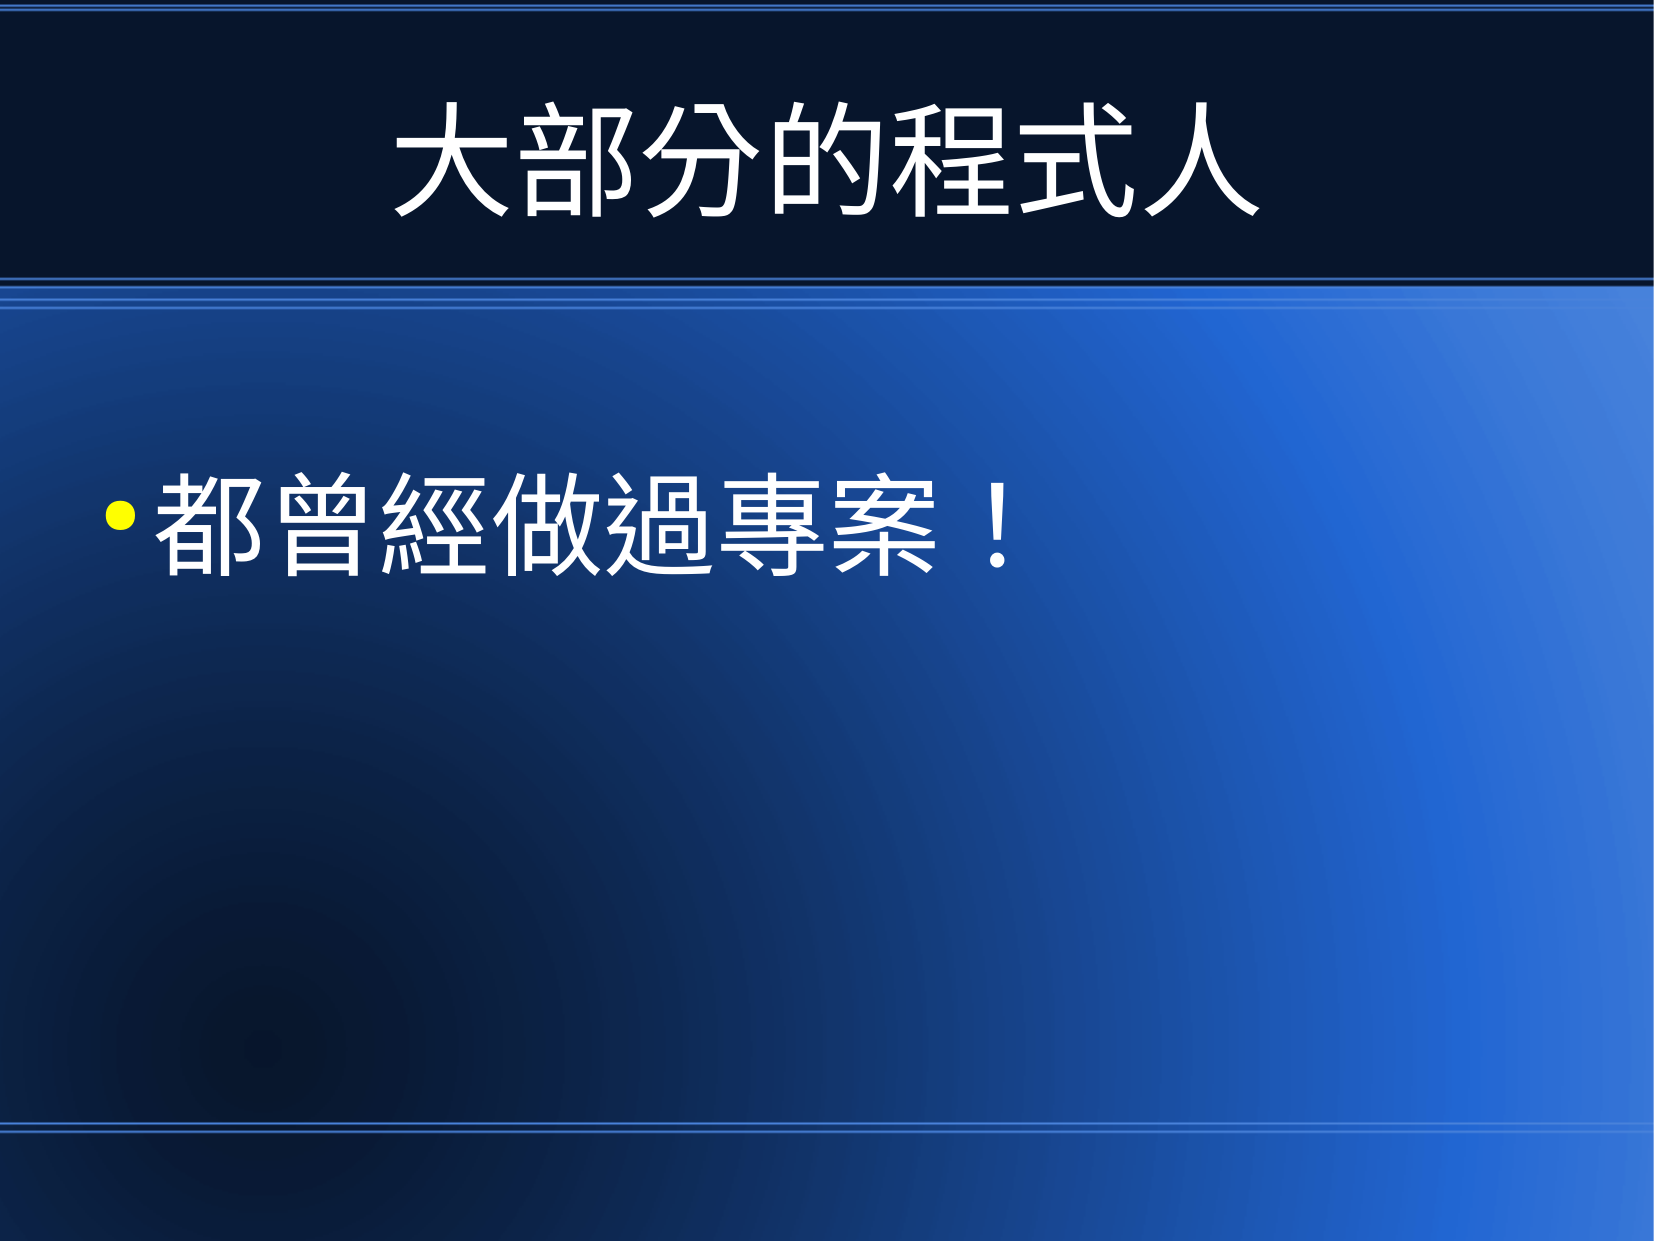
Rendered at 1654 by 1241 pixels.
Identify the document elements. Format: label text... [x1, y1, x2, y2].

list 都曾經做過專案！ [82, 355, 1571, 1241]
picture [0, 0, 1654, 1241]
title 大部分的程式人 [82, 49, 1571, 257]
